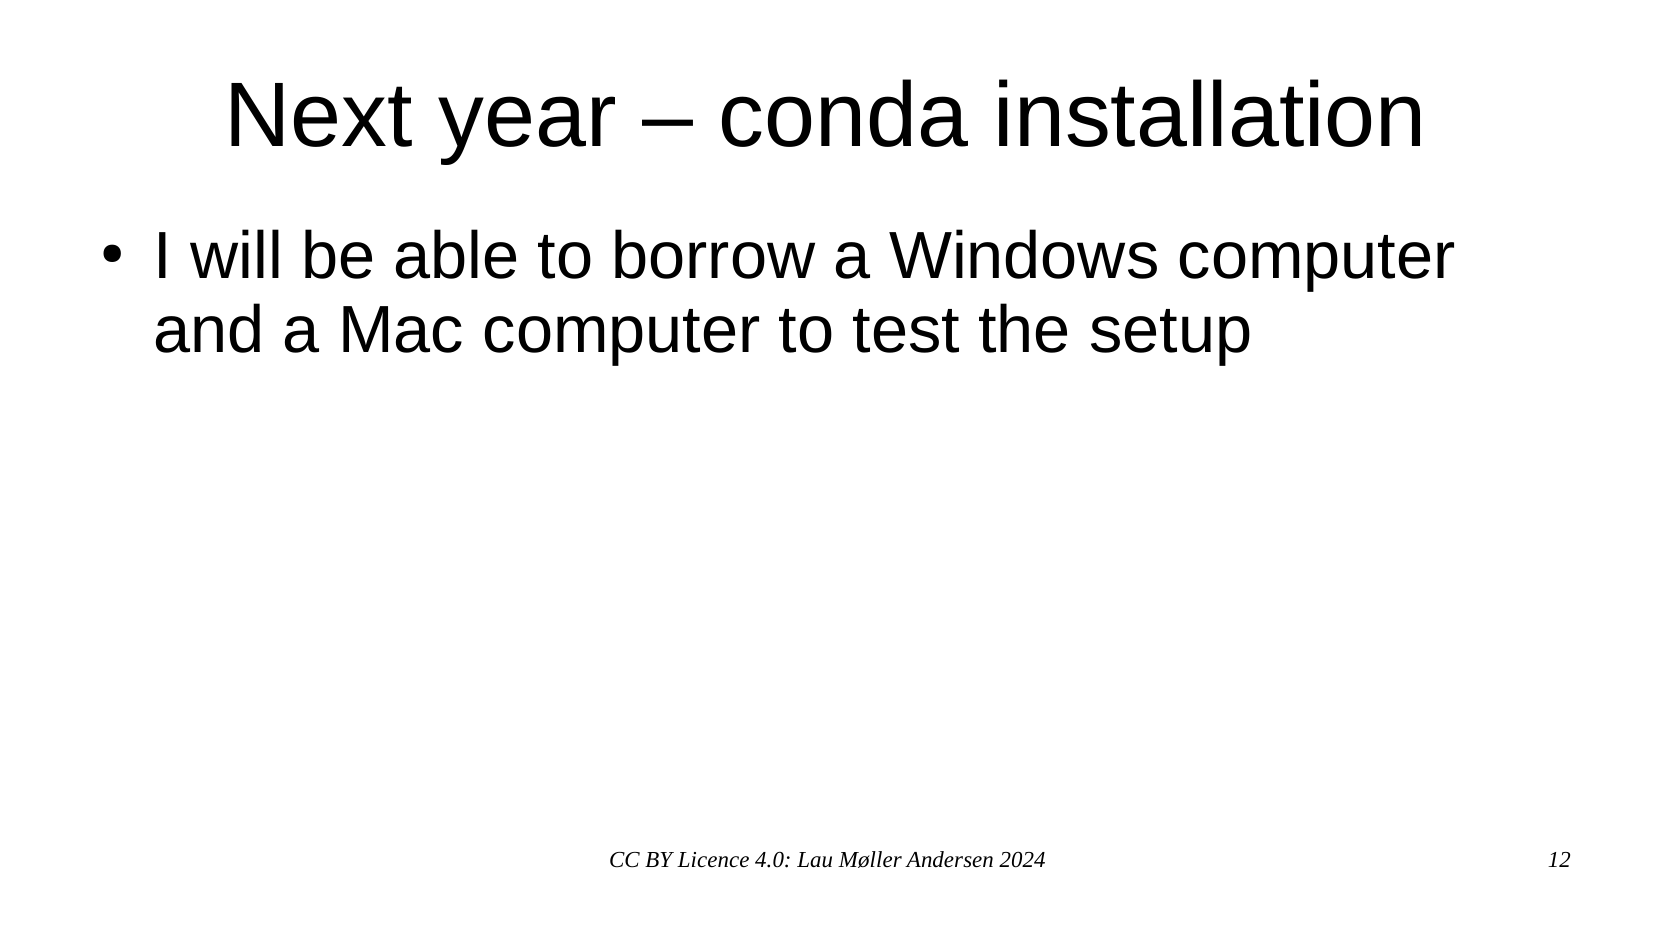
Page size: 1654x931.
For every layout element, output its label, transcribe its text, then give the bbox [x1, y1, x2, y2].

list I will be able to borrow a Windows computer and a Mac computer to test the setup [82, 217, 1571, 758]
title Next year – conda installation [82, 37, 1571, 193]
